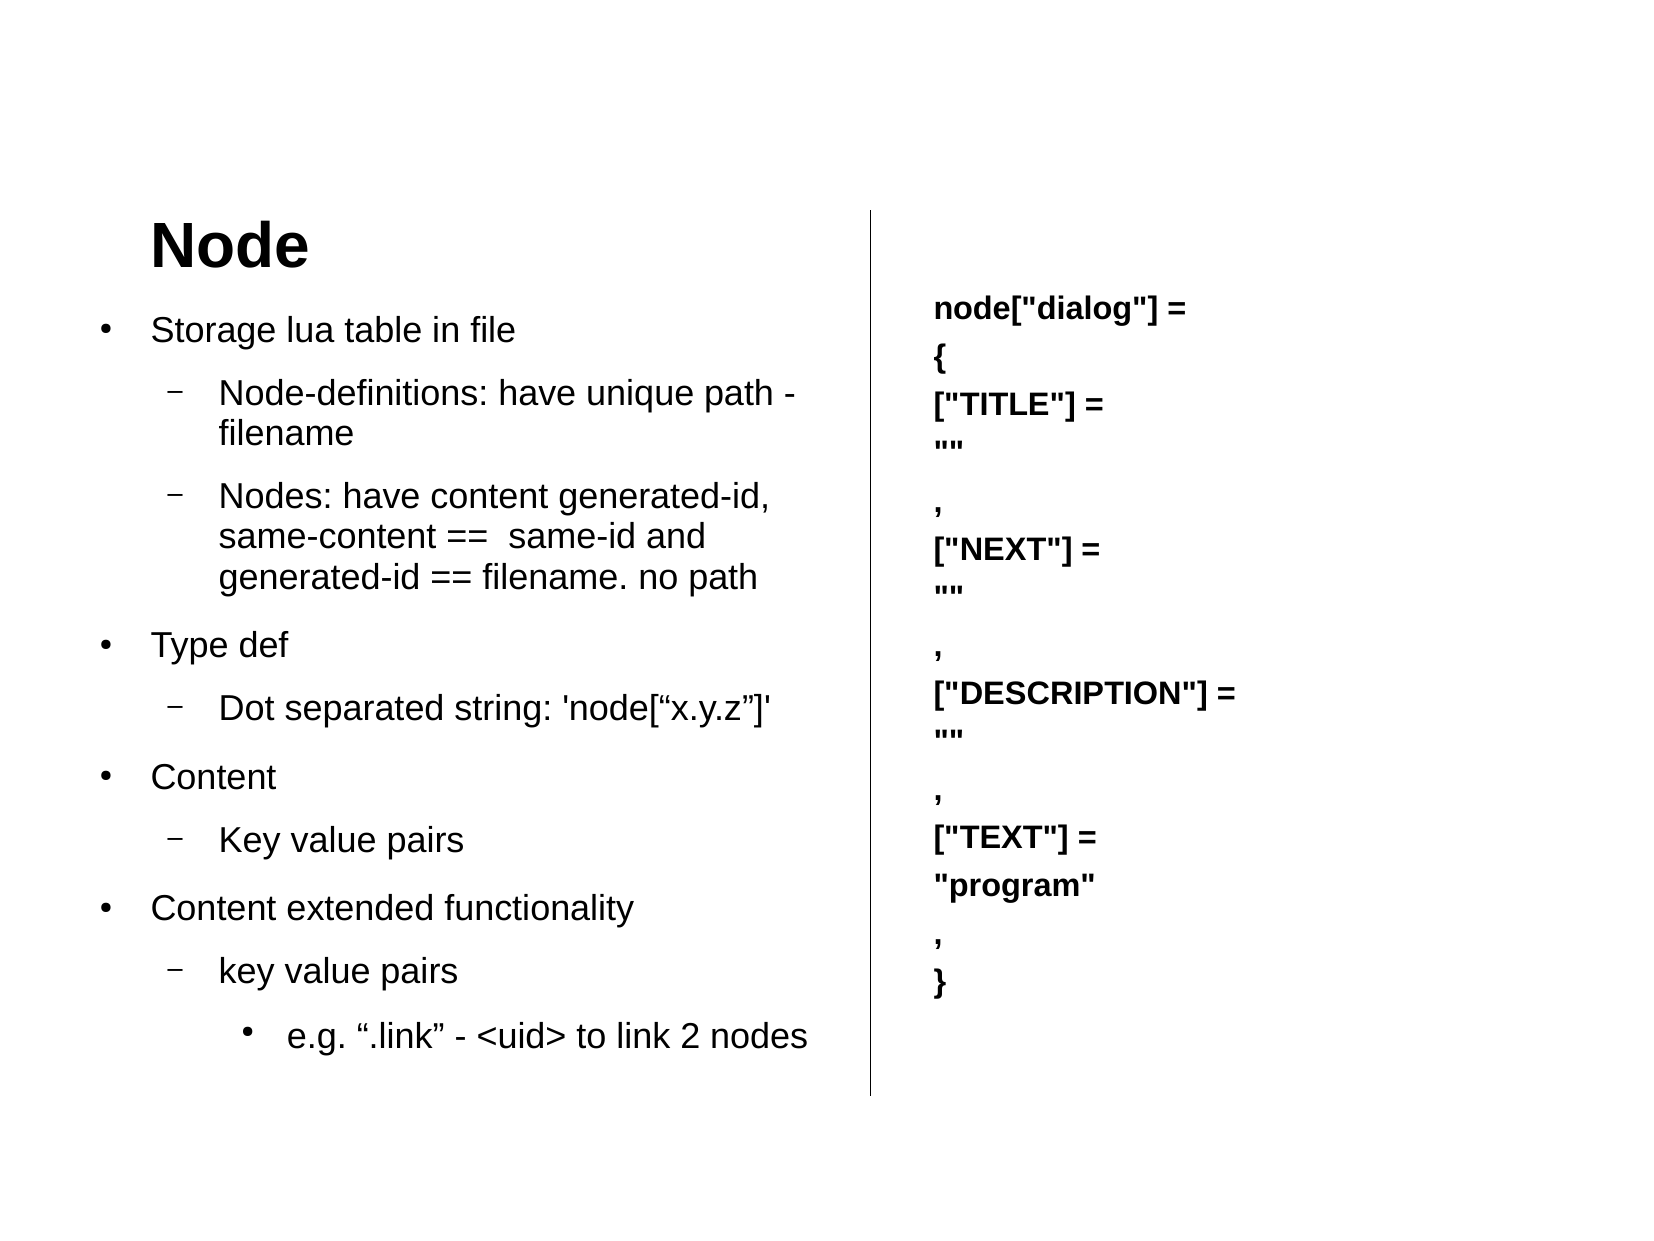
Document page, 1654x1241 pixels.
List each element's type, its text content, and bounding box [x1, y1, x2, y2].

list node["dialog"] = { ["TITLE"] = "" , ["NEXT"] = "" , ["DESCRIPTION"] = "" , ["TEXT"] = "program" , } [933, 290, 1591, 1010]
list Node Storage lua table in file Node-definitions: have unique path -filename Nodes: have content generated-id, same-content == same-id and generated-id == filename. no path Type def Dot separated string: 'node[“x.y.z”]' Content Key value pairs Content extended functionality key value pairs e.g. “.link” - <uid> to link 2 nodes [82, 210, 809, 1096]
